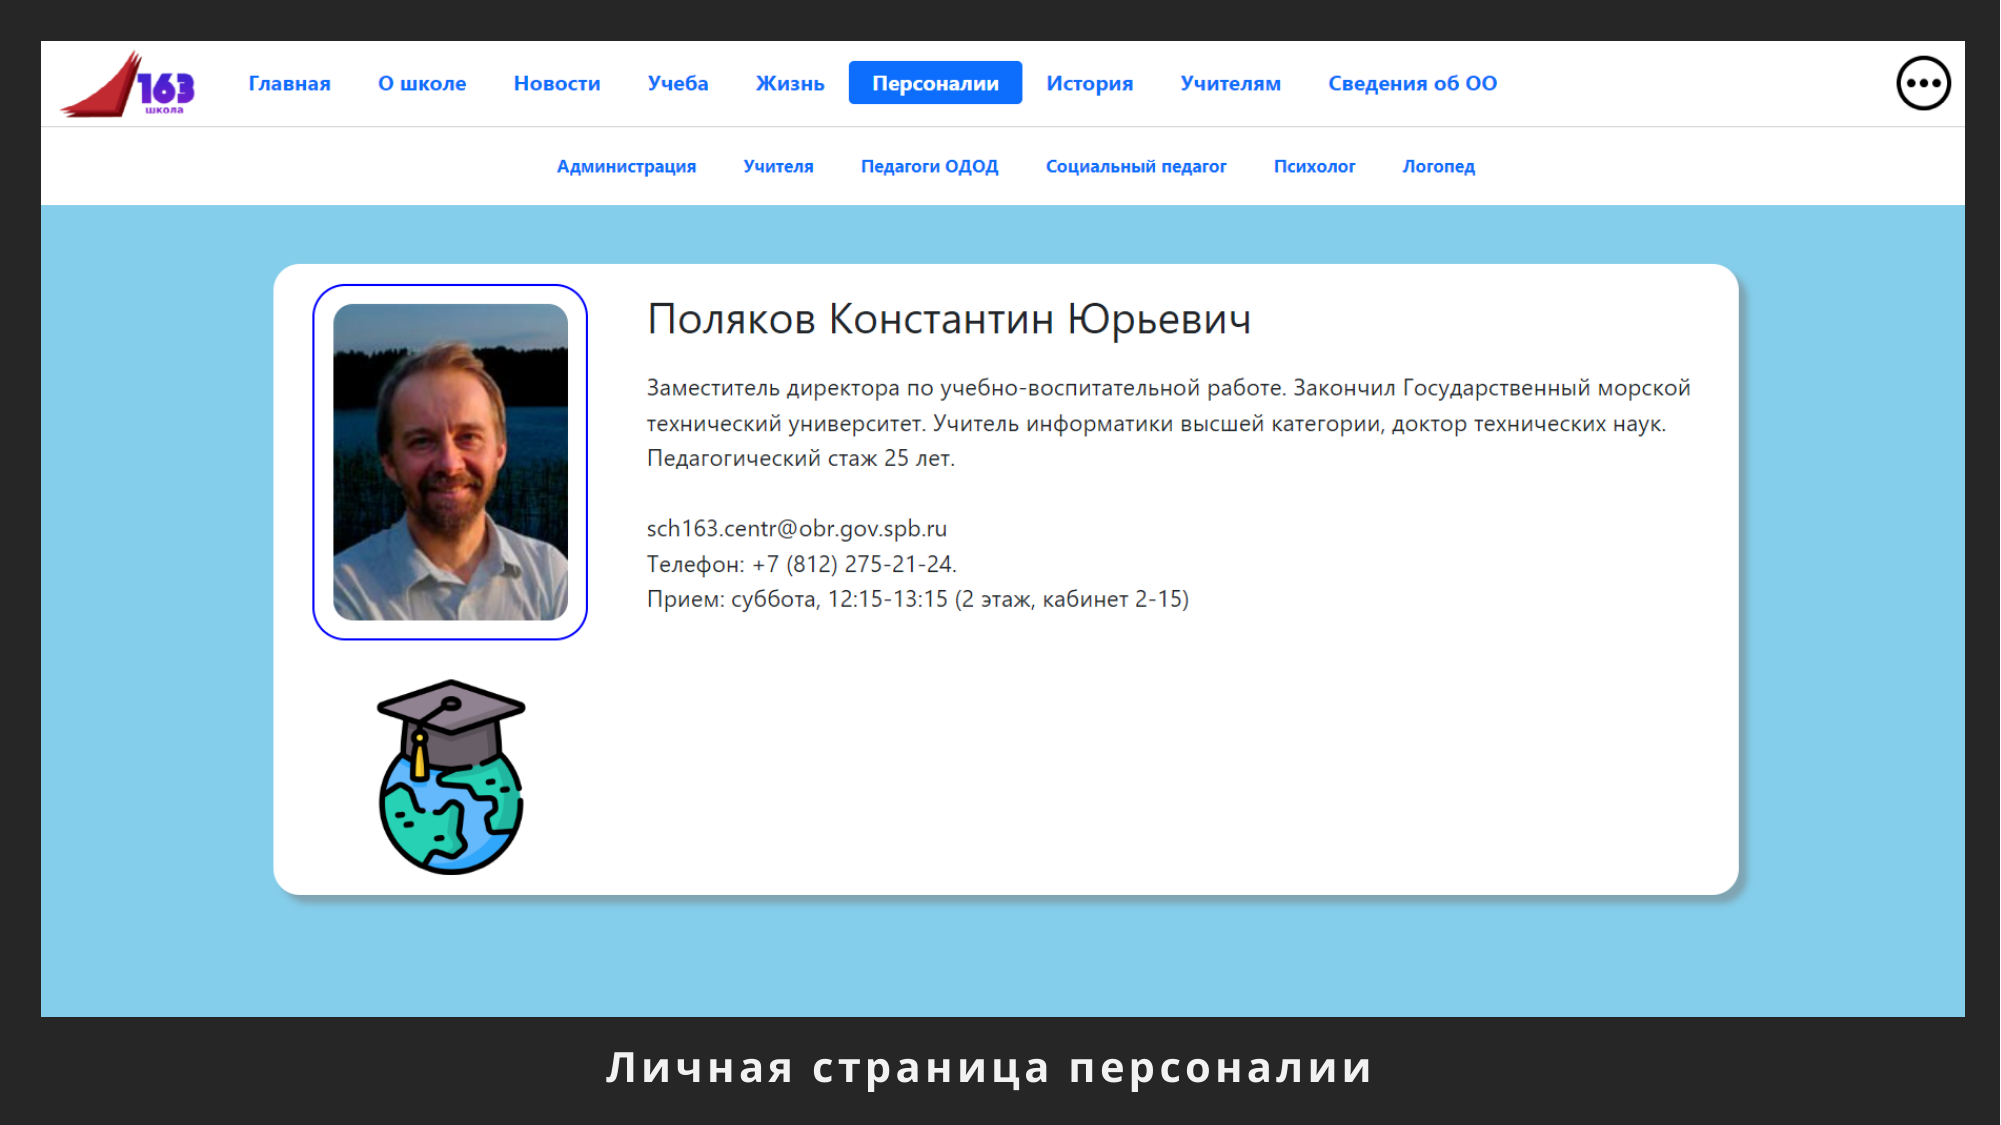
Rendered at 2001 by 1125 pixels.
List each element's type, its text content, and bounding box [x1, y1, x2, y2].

text_box Личная страница персоналии [118, 1033, 1861, 1099]
picture [41, 41, 1965, 1017]
